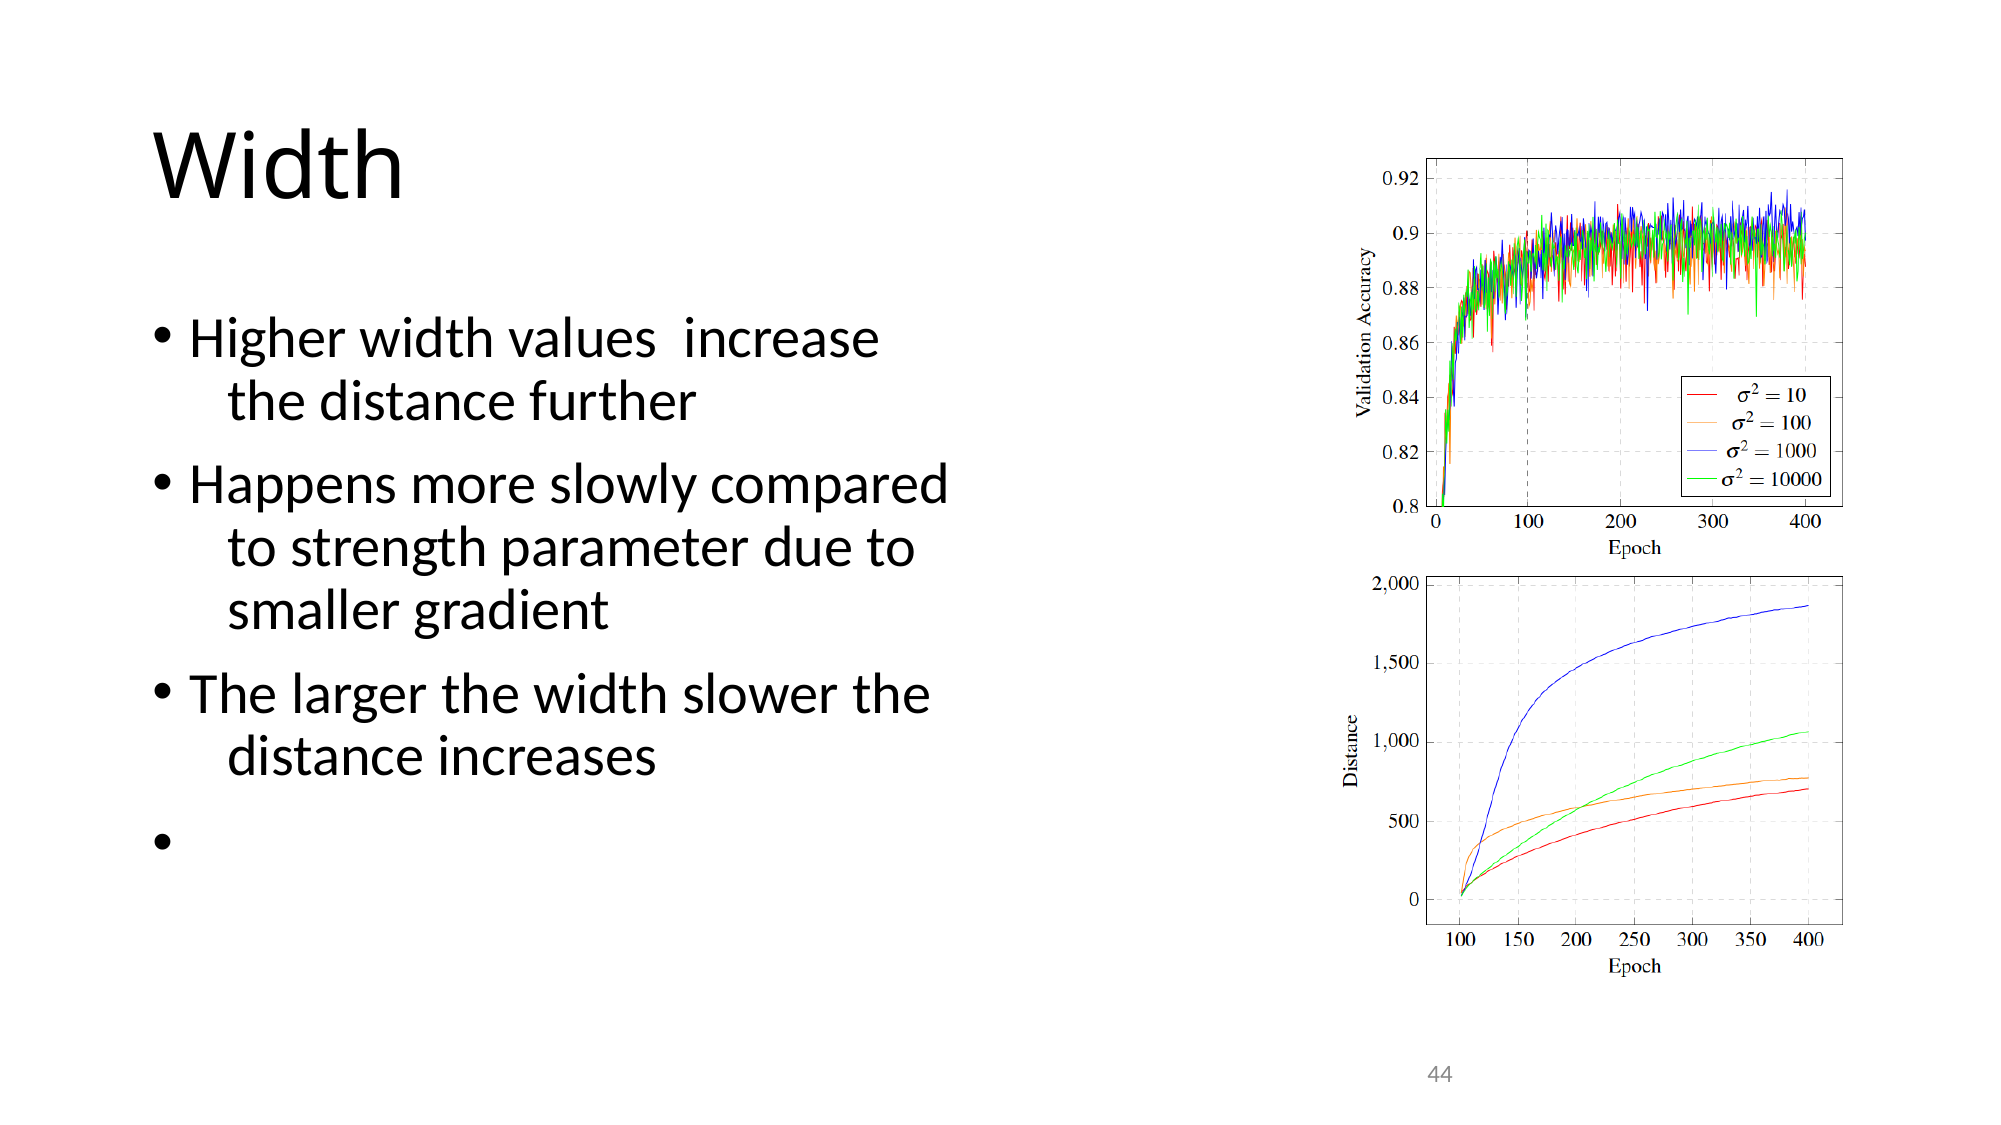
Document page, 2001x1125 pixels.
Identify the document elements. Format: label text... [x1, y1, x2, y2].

list Higher width values increase the distance further Happens more slowly compared to strength parameter due to smaller gradient The larger the width slower the distance increases [137, 299, 988, 1014]
picture [1332, 134, 1863, 1014]
title Width [137, 59, 1863, 278]
text_box [1412, 1042, 1863, 1103]
